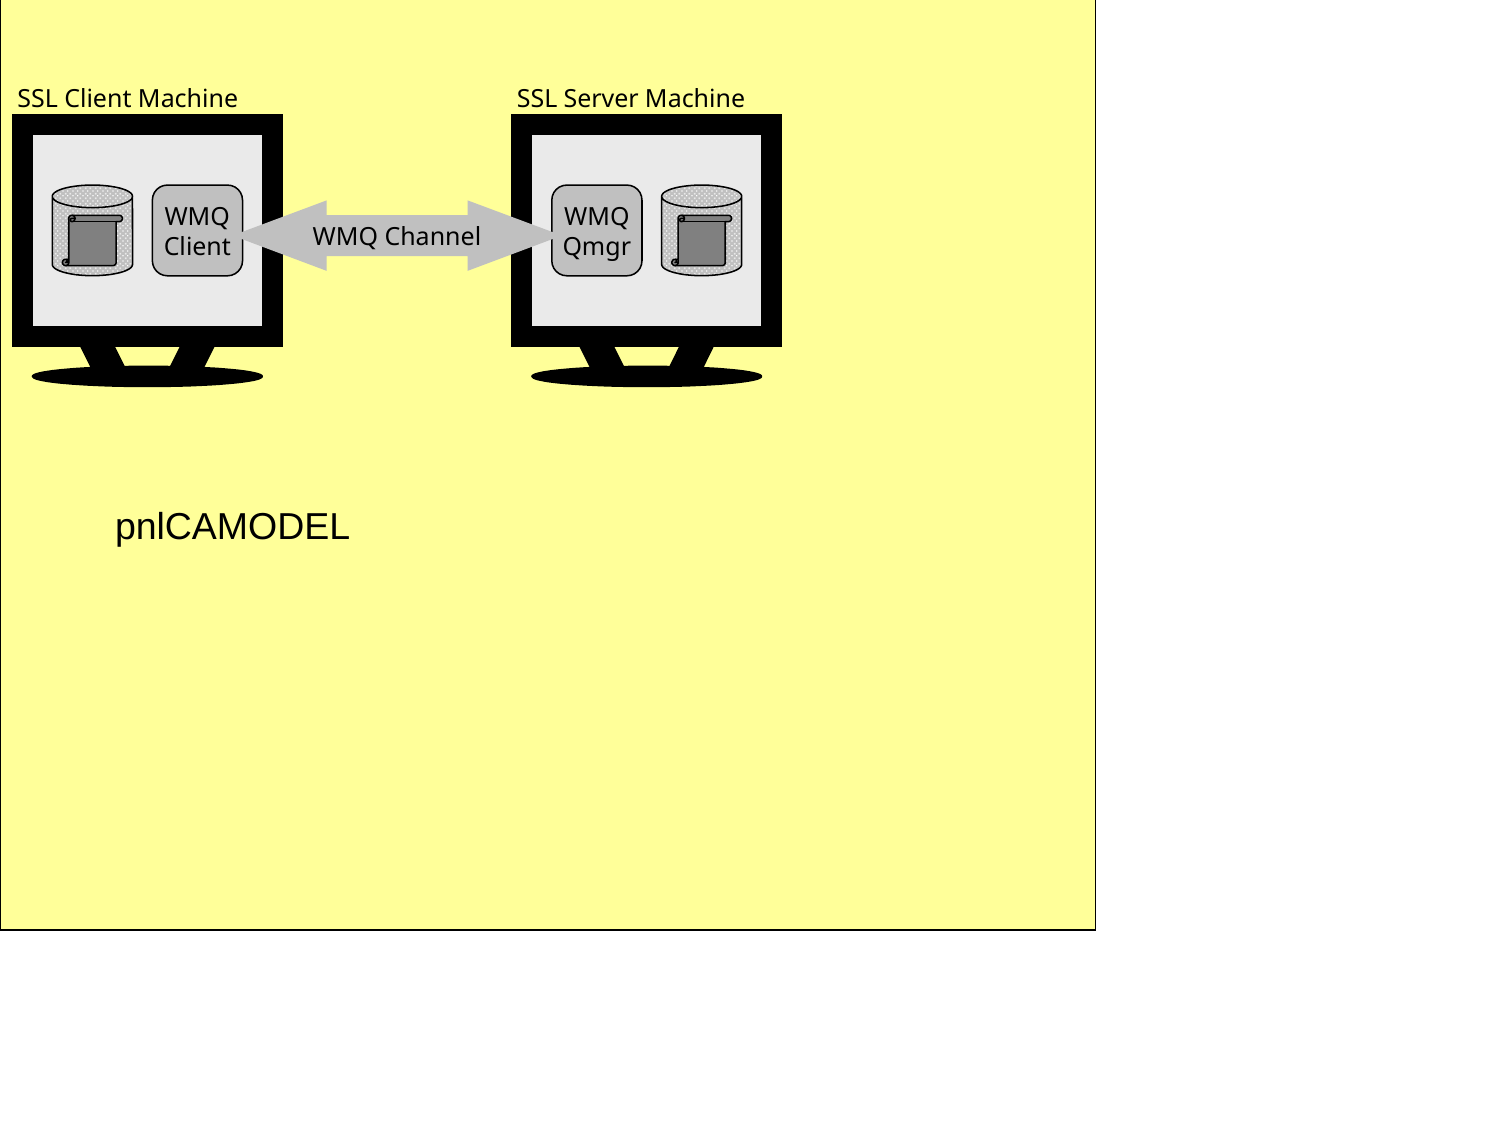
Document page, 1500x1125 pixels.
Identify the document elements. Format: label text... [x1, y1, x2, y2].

text_box WMQ Channel [262, 215, 533, 256]
text_box WMQ Client [152, 185, 243, 276]
text_box SSL Server Machine [501, 74, 832, 120]
text_box [0, 0, 1095, 930]
text_box pnlCAMODEL [100, 494, 366, 555]
text_box SSL Client Machine [2, 74, 333, 120]
text_box WMQ Qmgr [551, 185, 642, 276]
